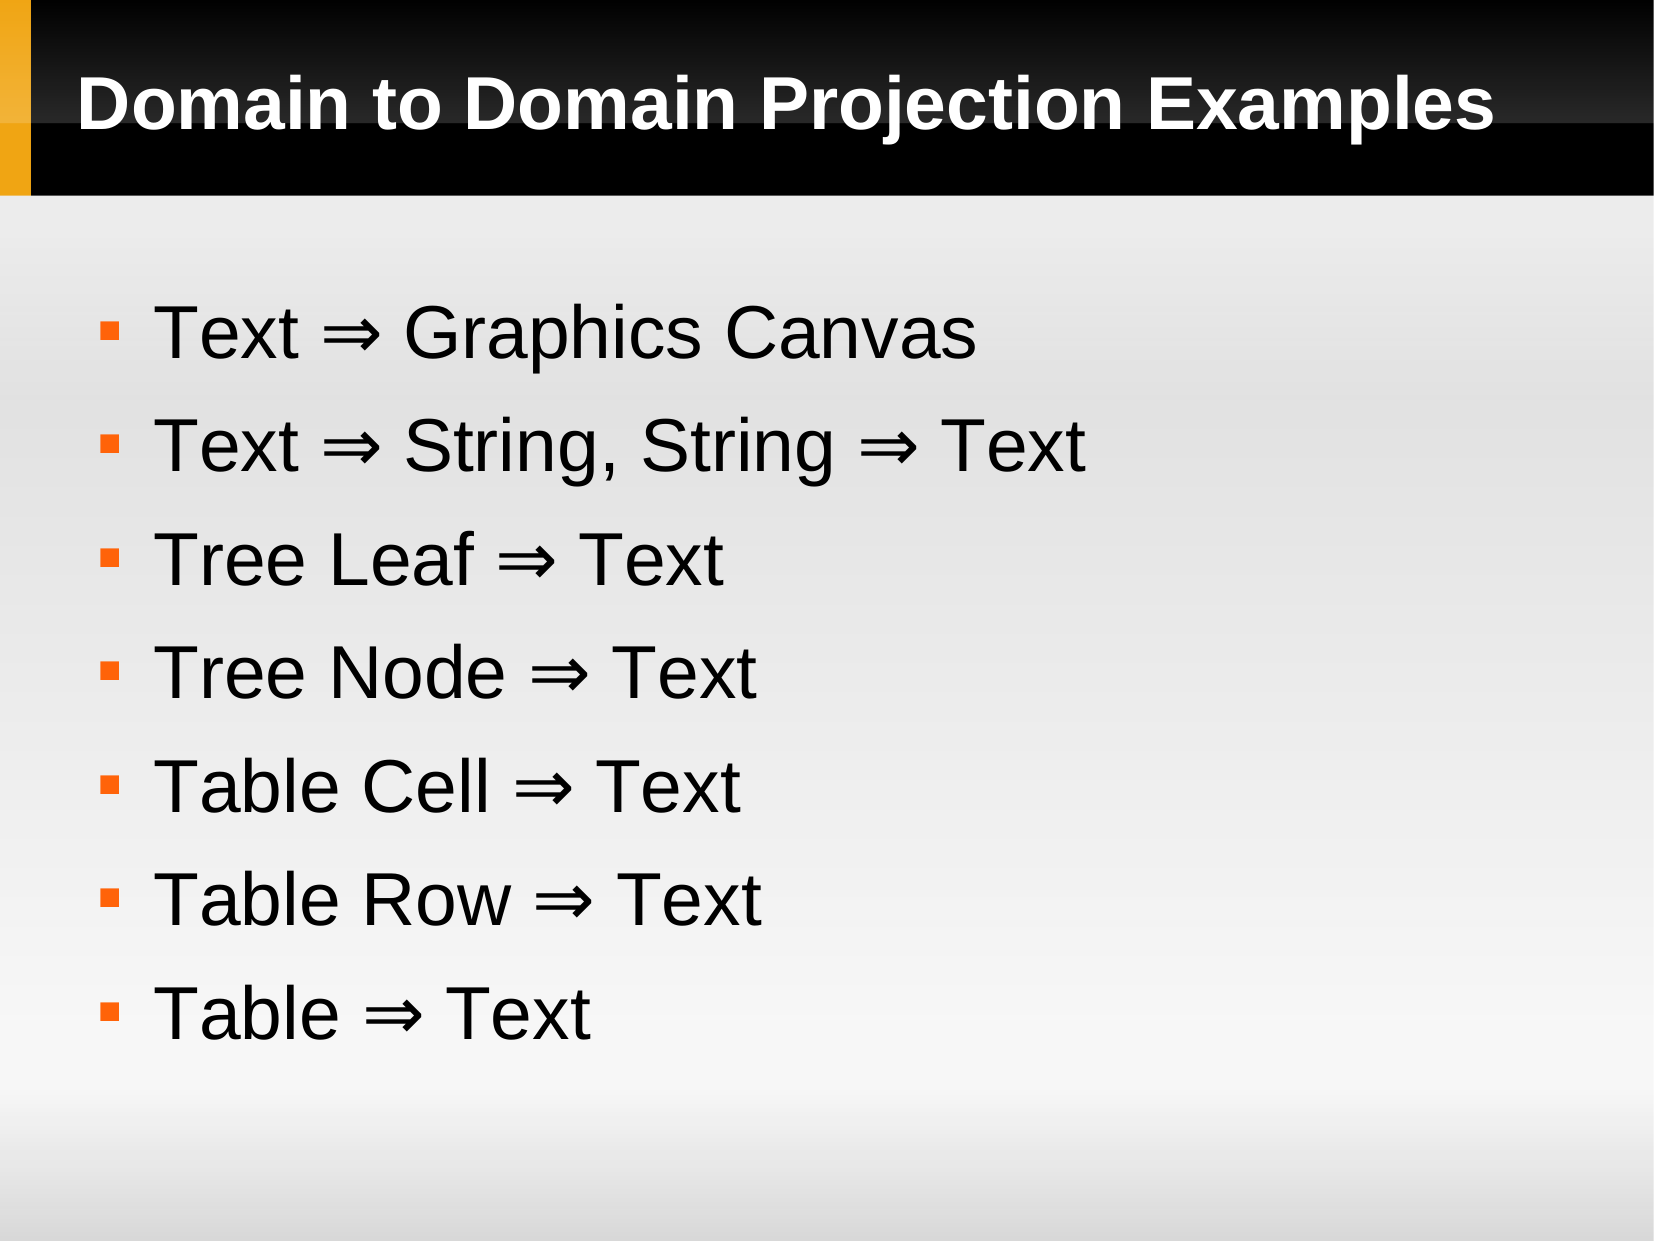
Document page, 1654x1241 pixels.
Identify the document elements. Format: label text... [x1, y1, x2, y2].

title Domain to Domain Projection Examples [76, 0, 1565, 208]
list Text ⇒ Graphics Canvas Text ⇒ String, String ⇒ Text Tree Leaf ⇒ Text Tree Node ⇒ Text Table Cell ⇒ Text Table Row ⇒ Text Table ⇒ Text [82, 290, 1571, 1094]
picture [0, 0, 1654, 1241]
